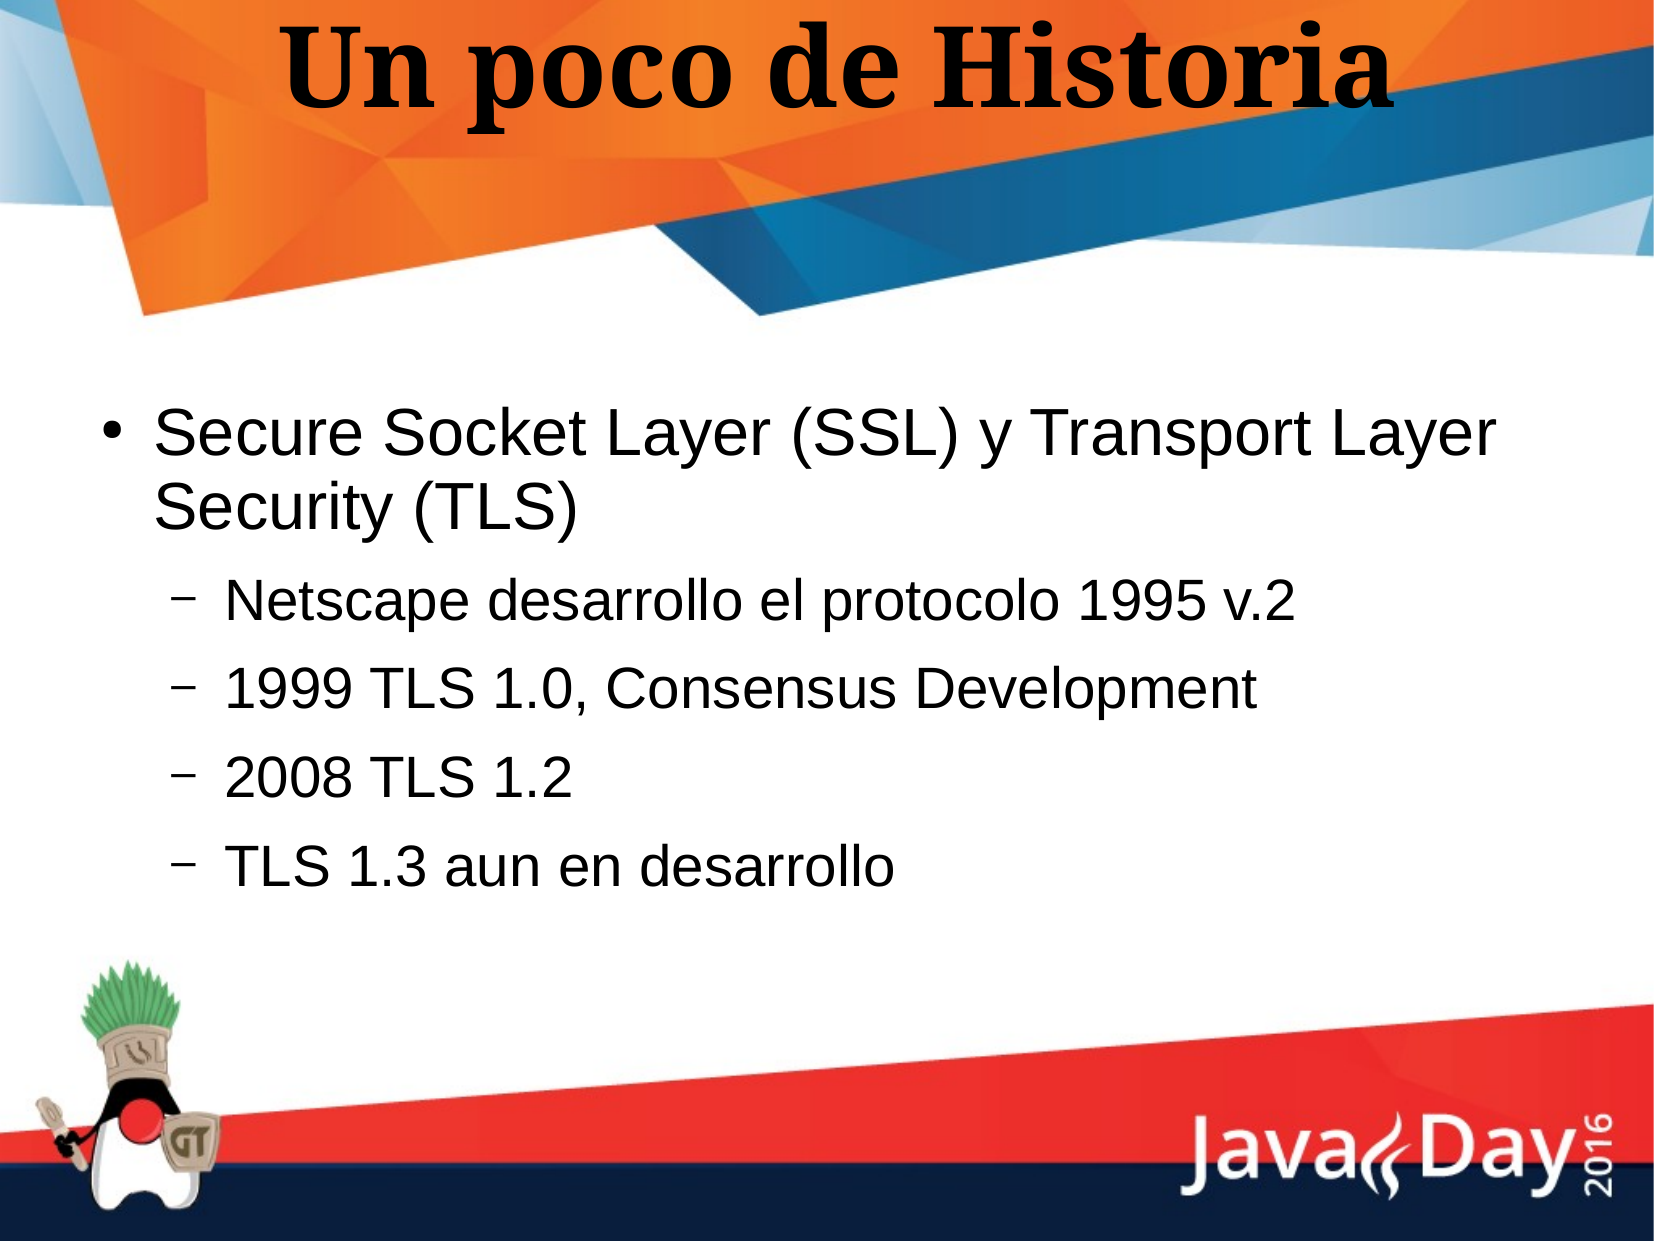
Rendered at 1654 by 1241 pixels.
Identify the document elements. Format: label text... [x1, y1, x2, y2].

picture [1291, 194, 1303, 200]
title Un poco de Historia [82, 0, 1571, 168]
list Secure Socket Layer (SSL) y Transport Layer Security (TLS) Netscape desarrollo el protocolo 1995 v.2 1999 TLS 1.0, Consensus Development 2008 TLS 1.2 TLS 1.3 aun en desarrollo [82, 290, 1571, 1010]
picture [0, 0, 1654, 1241]
